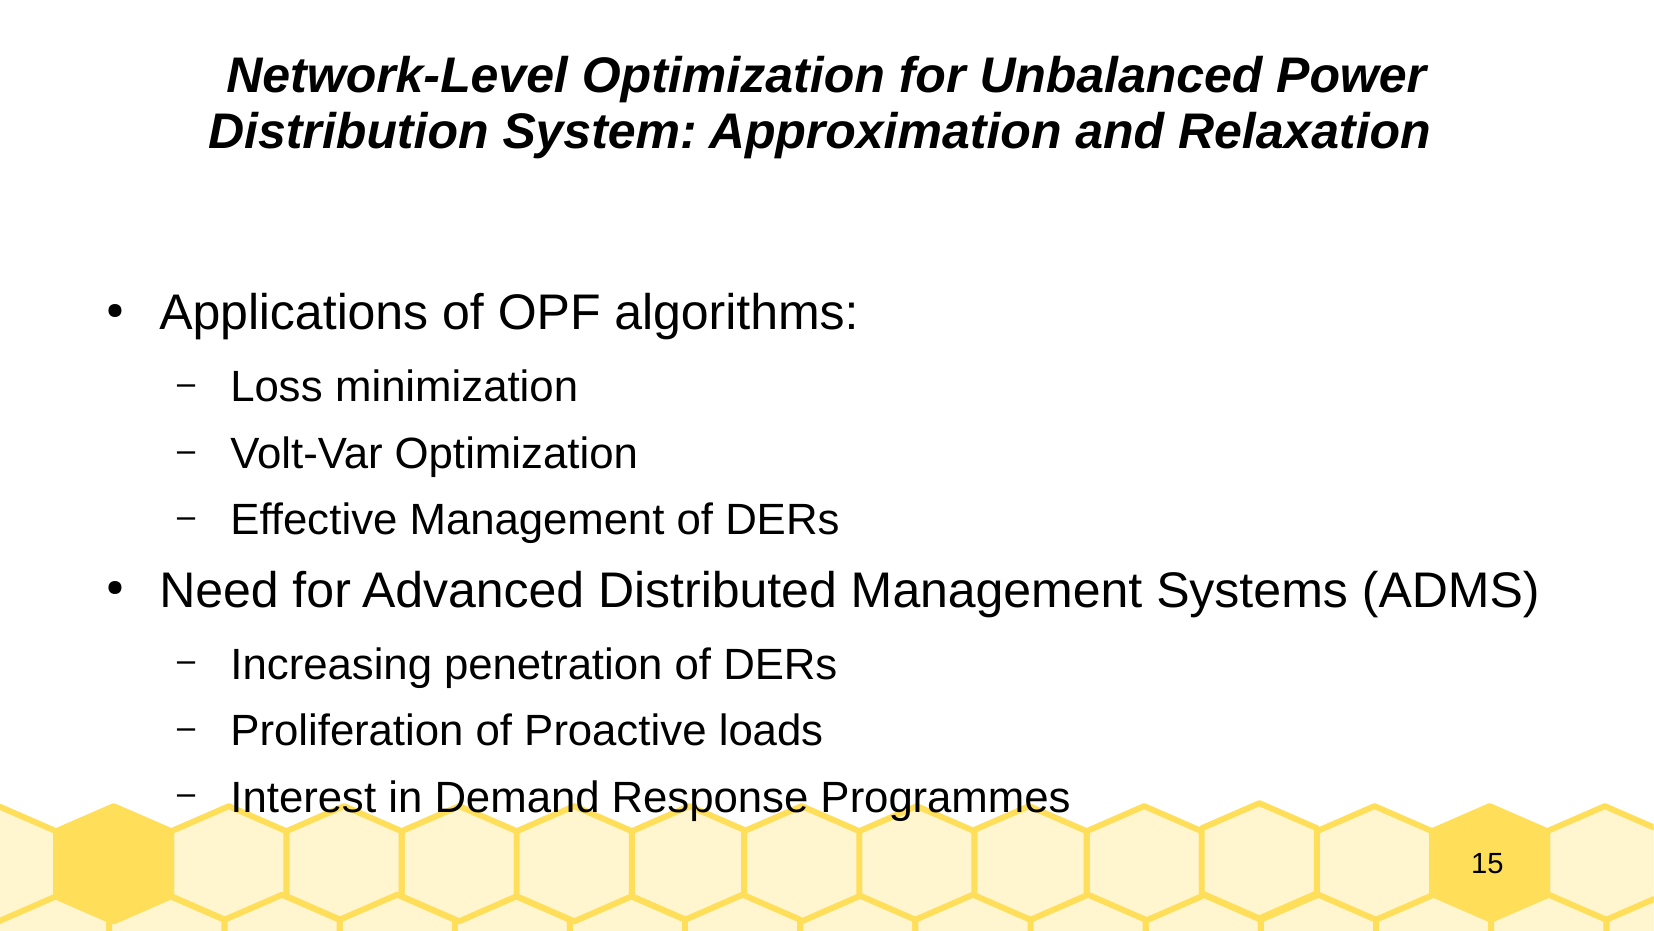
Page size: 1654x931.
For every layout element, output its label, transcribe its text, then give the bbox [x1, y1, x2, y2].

list Applications of OPF algorithms: Loss minimization Volt-Var Optimization Effective Management of DERs Need for Advanced Distributed Management Systems (ADMS) Increasing penetration of DERs Proliferation of Proactive loads Interest in Demand Response Programmes [88, 206, 1565, 901]
title Network-Level Optimization for Unbalanced Power Distribution System: Approximation and Relaxation [88, 29, 1565, 178]
